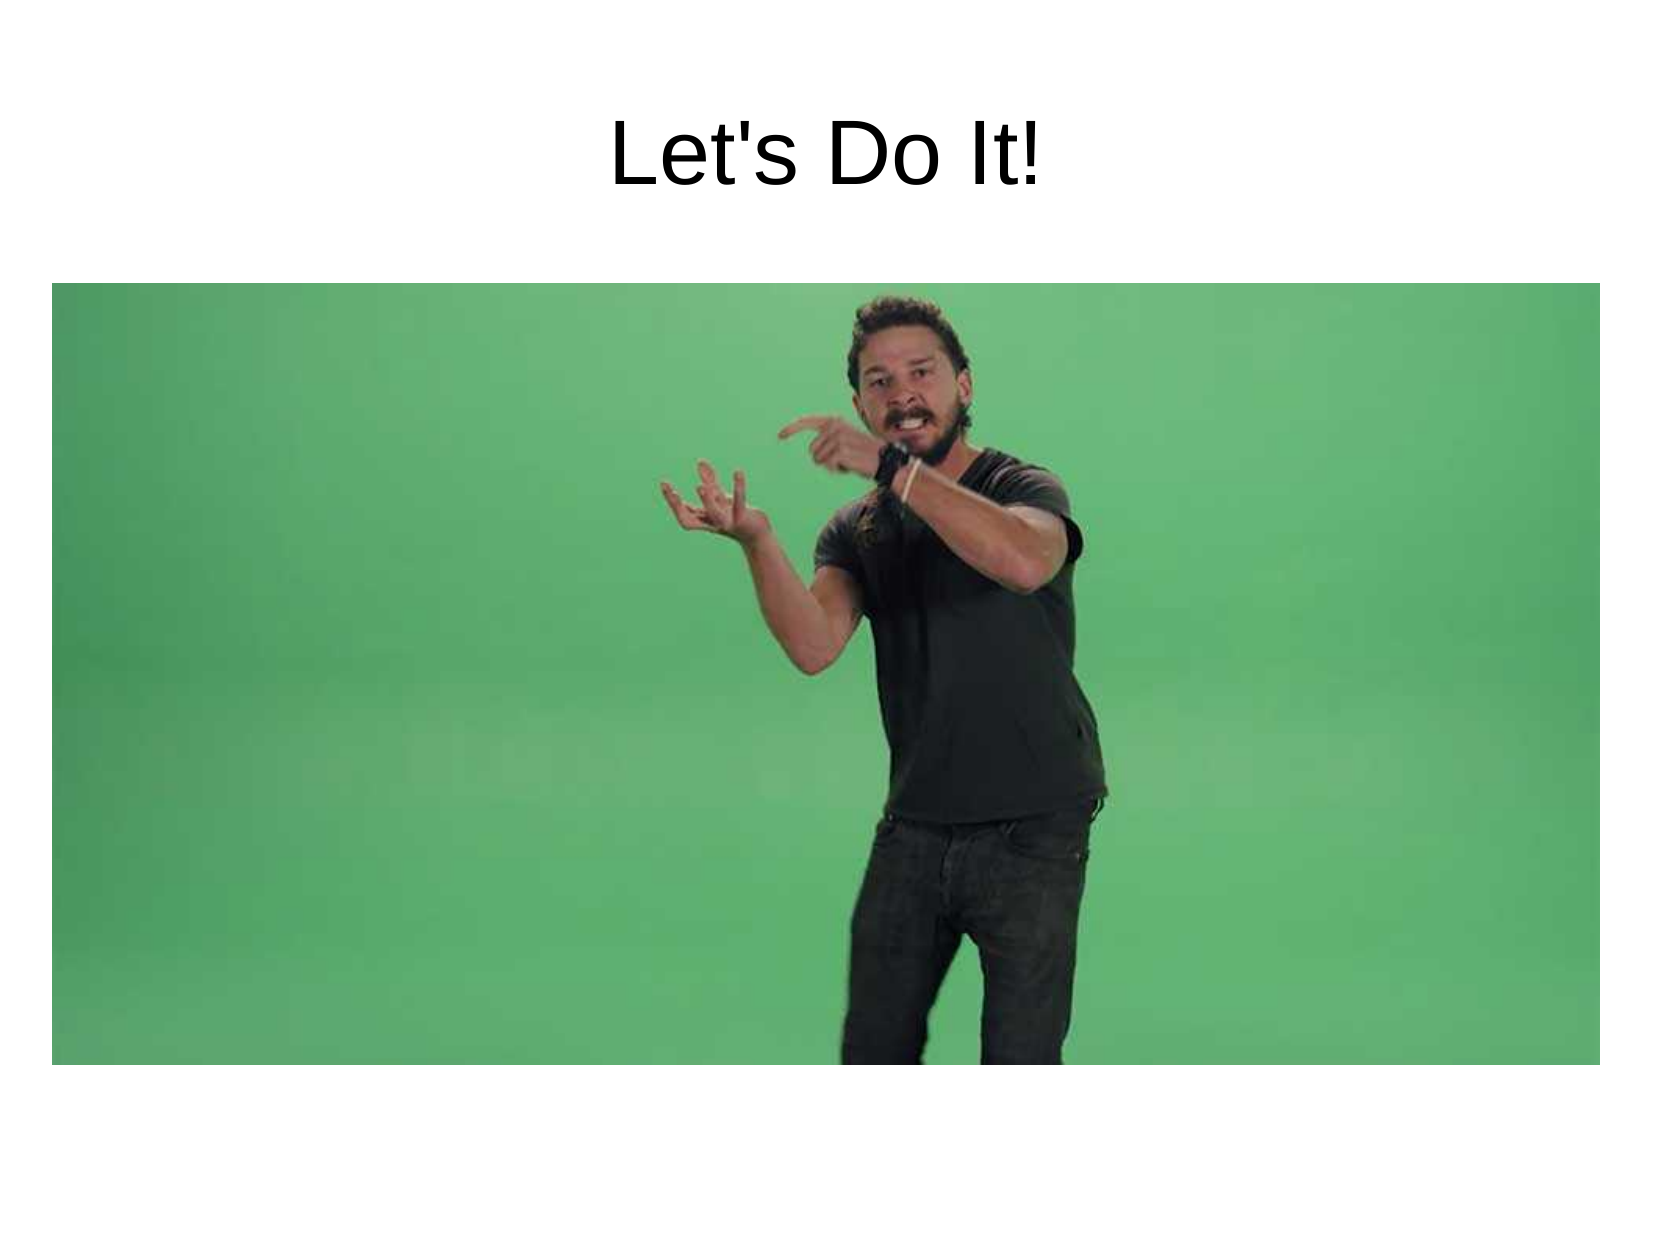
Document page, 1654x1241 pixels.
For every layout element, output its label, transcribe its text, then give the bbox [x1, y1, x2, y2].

title Let's Do It! [82, 49, 1571, 257]
picture [52, 283, 1600, 1065]
